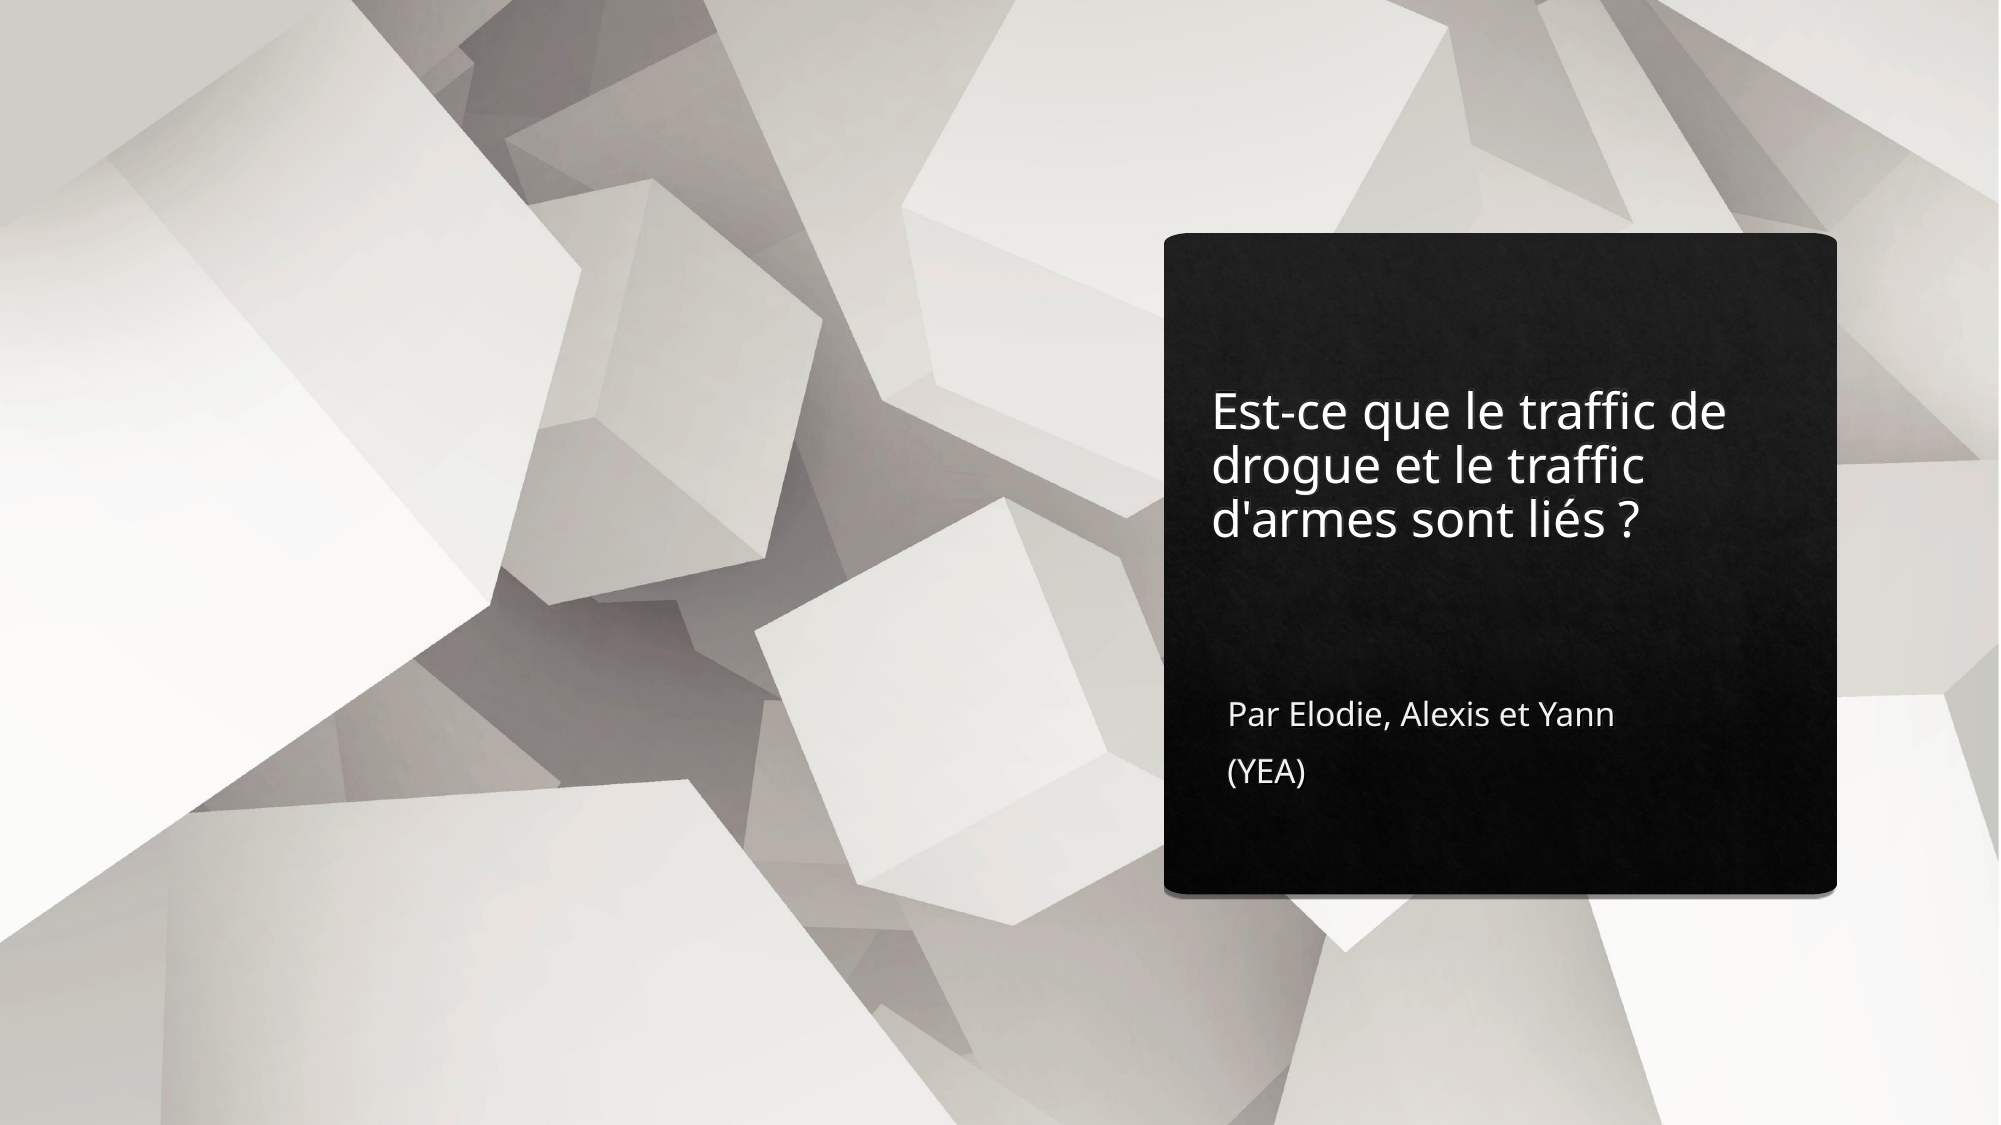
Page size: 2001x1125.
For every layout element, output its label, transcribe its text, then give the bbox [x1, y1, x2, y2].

subtitle Par Elodie, Alexis et Yann (YEA) [1212, 682, 1784, 851]
picture [0, 0, 2000, 1125]
text_box [1164, 233, 1837, 895]
title Est-ce que le traffic de drogue et le traffic d'armes sont liés ? [1196, 274, 1810, 556]
